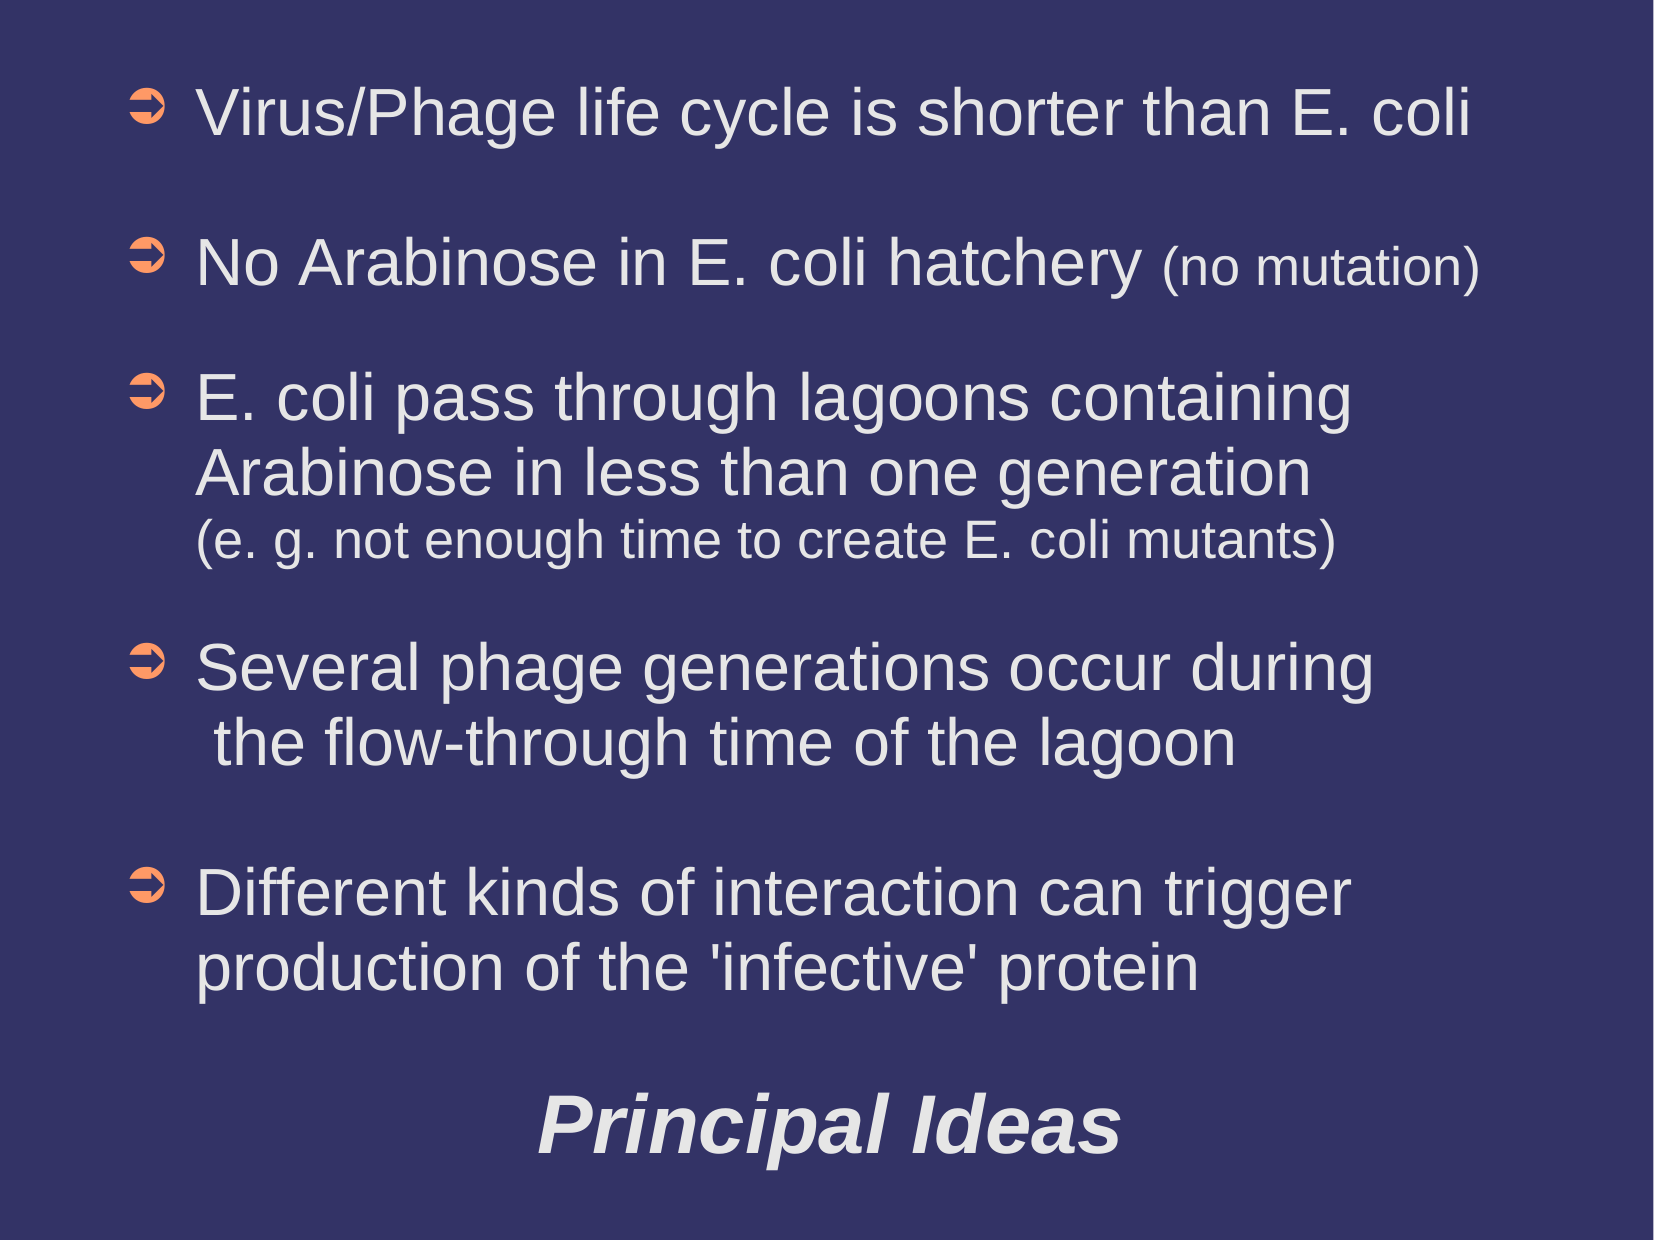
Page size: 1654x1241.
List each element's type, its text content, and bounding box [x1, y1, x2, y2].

list Virus/Phage life cycle is shorter than E. coli No Arabinose in E. coli hatchery (no mutation) E. coli pass through lagoons containing Arabinose in less than one generation (e. g. not enough time to create E. coli mutants) Several phage generations occur during the flow-through time of the lagoon Different kinds of interaction can trigger production of the 'infective' protein [112, 75, 1504, 1005]
title Principal Ideas [86, 1050, 1576, 1201]
